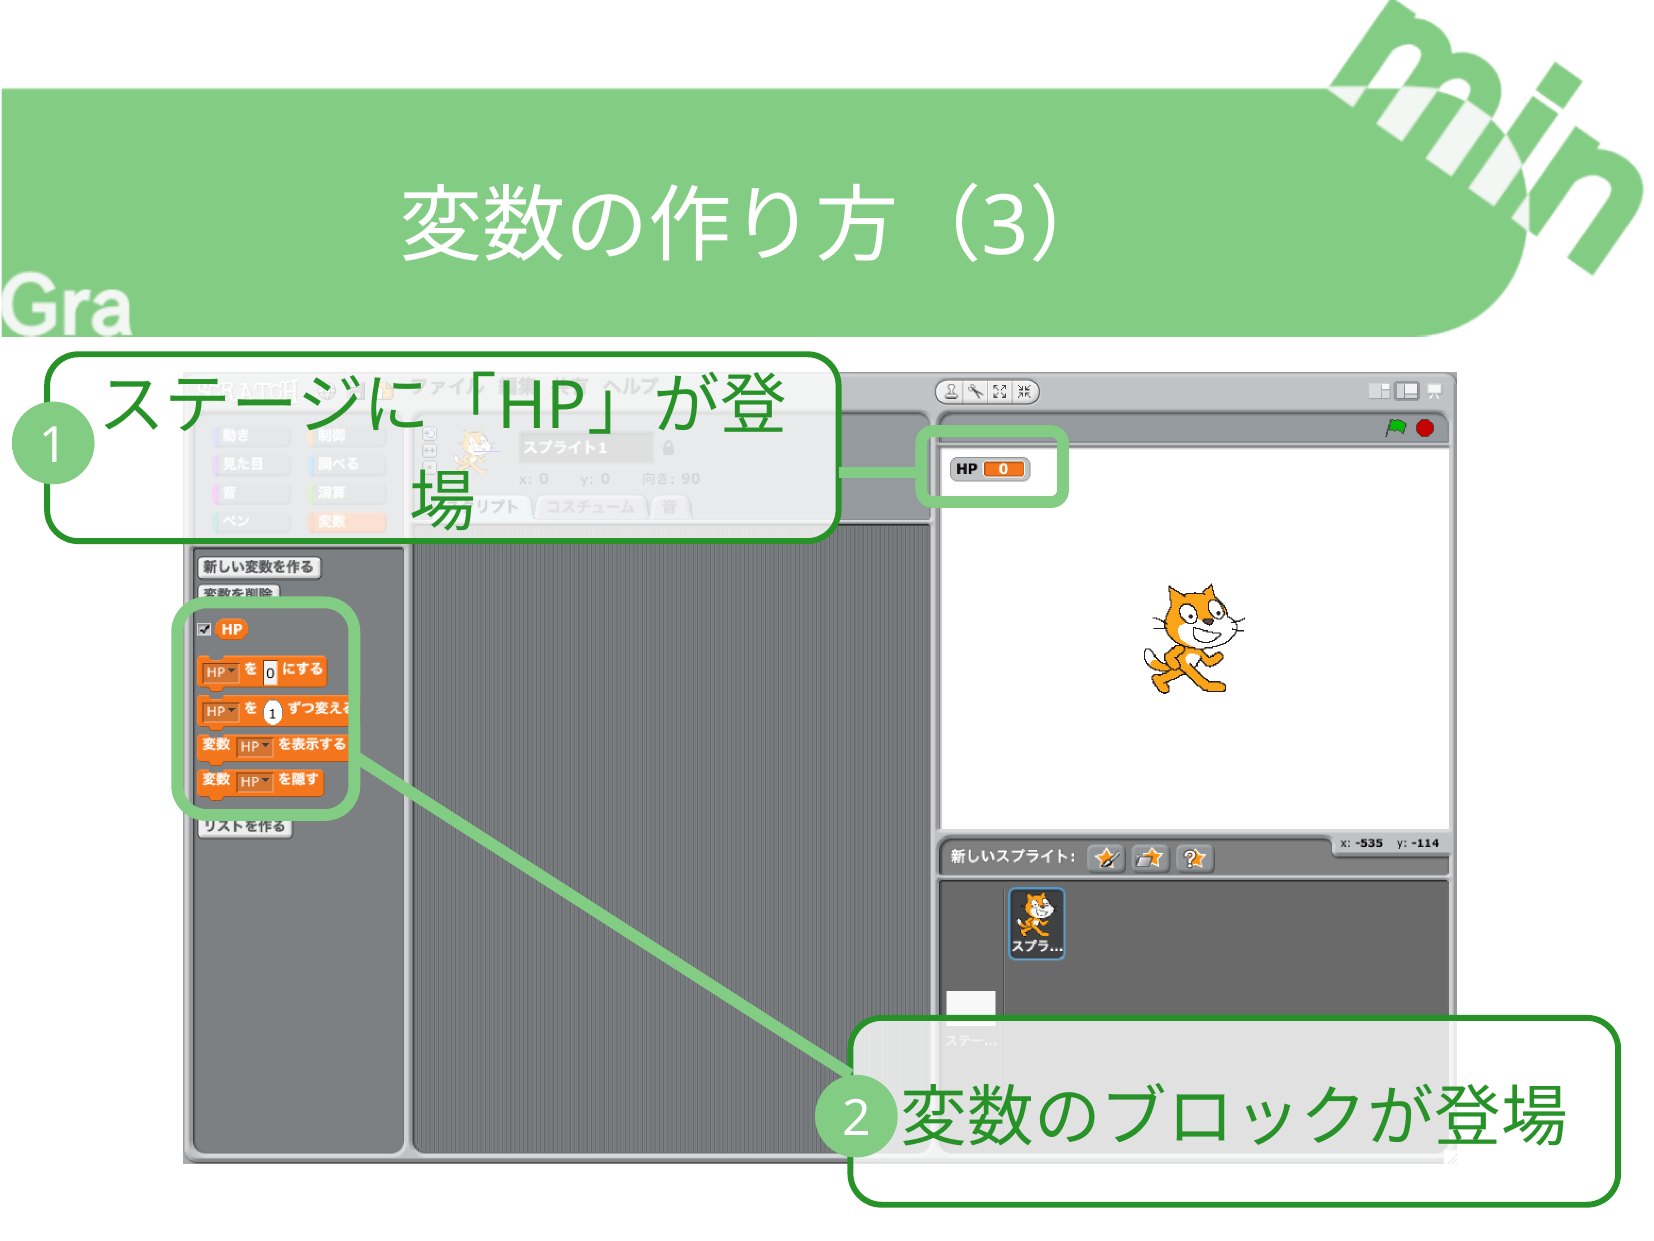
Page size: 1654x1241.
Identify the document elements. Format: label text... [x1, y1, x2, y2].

picture [183, 768, 850, 1164]
title 変数の作り方（3） [11, 147, 1501, 290]
picture [183, 372, 1457, 1066]
text_box 1 [11, 401, 95, 485]
text_box ステージに「HP」が登場 [47, 354, 839, 542]
picture [928, 438, 1057, 496]
text_box 2 [814, 1074, 898, 1158]
text_box 変数のブロックが登場 [850, 1017, 1619, 1205]
picture [184, 609, 348, 809]
picture [1, 0, 1654, 337]
